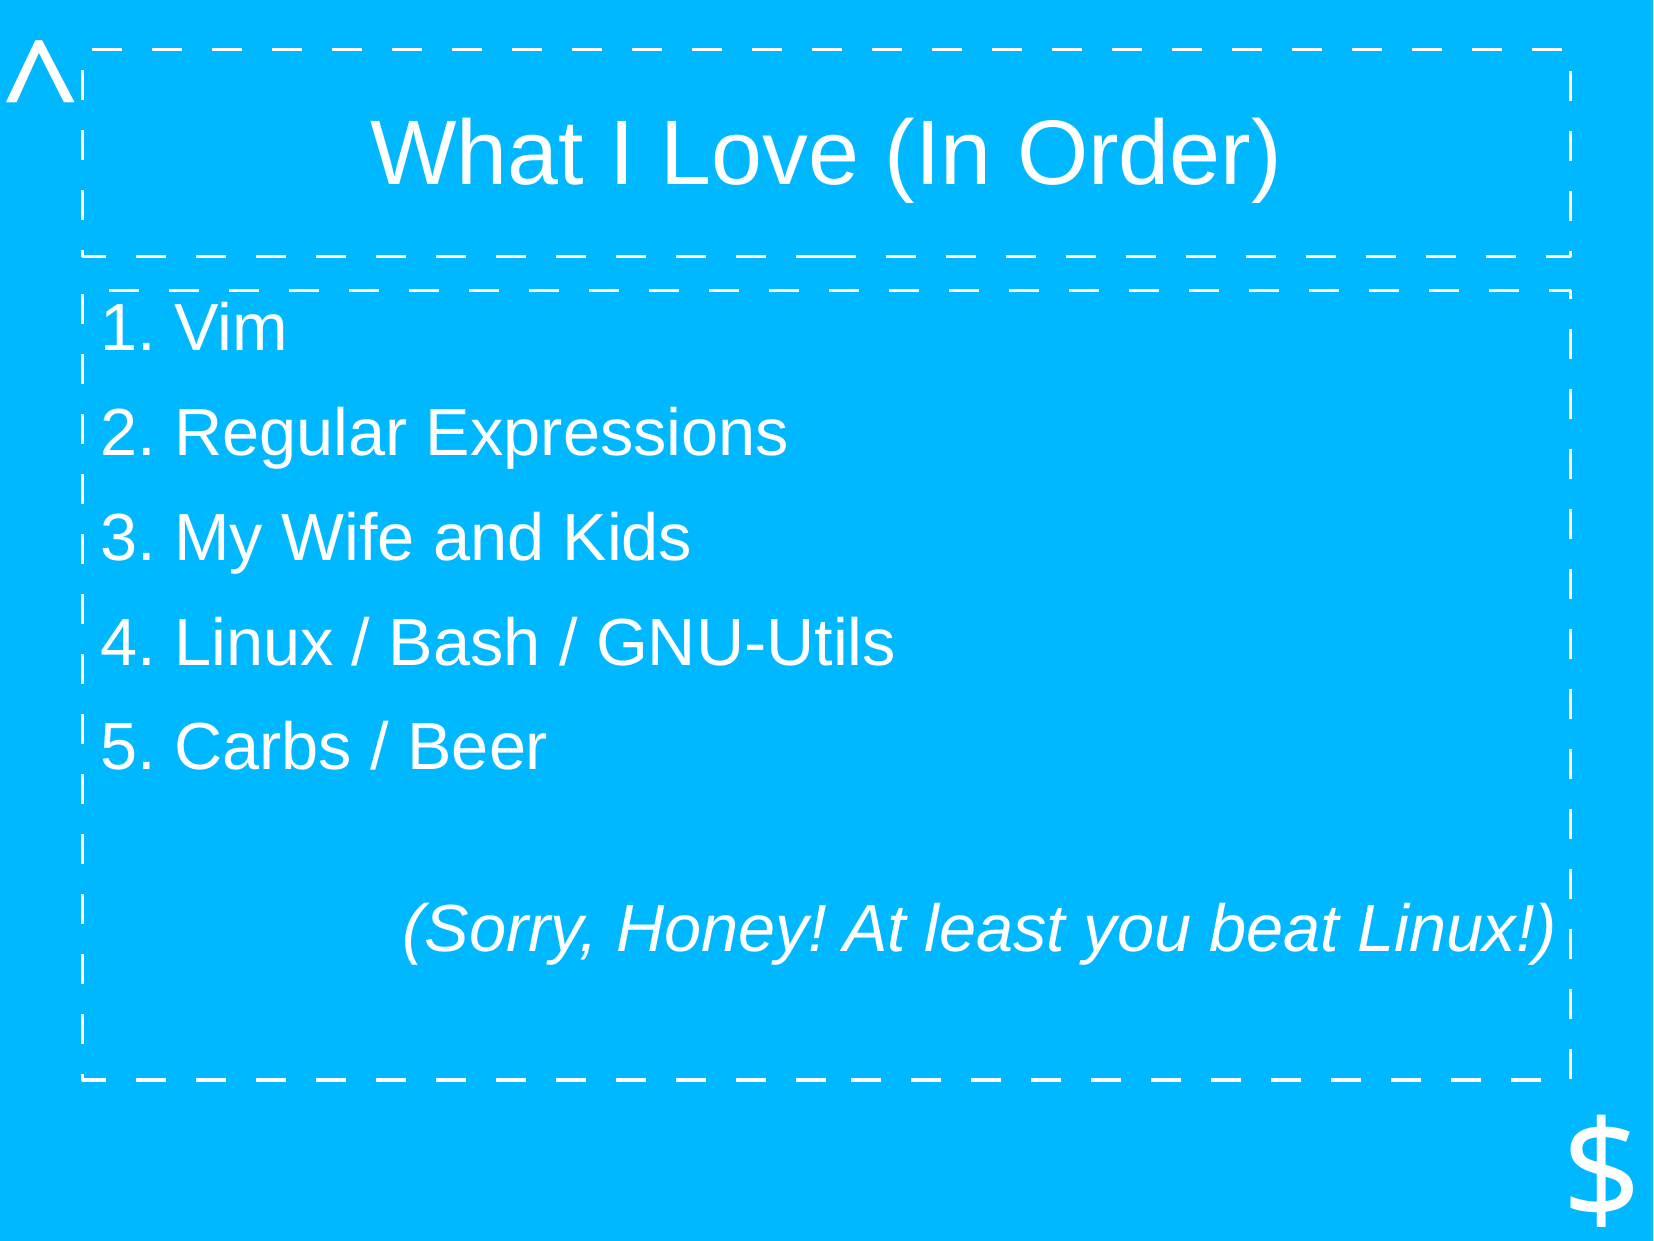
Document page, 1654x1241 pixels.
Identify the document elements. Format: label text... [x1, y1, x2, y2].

text_box (Sorry, Honey! At least you beat Linux!) [387, 884, 1653, 974]
title What I Love (In Order) [82, 49, 1571, 257]
list Vim Regular Expressions My Wife and Kids Linux / Bash / GNU-Utils Carbs / Beer [82, 290, 1571, 1081]
